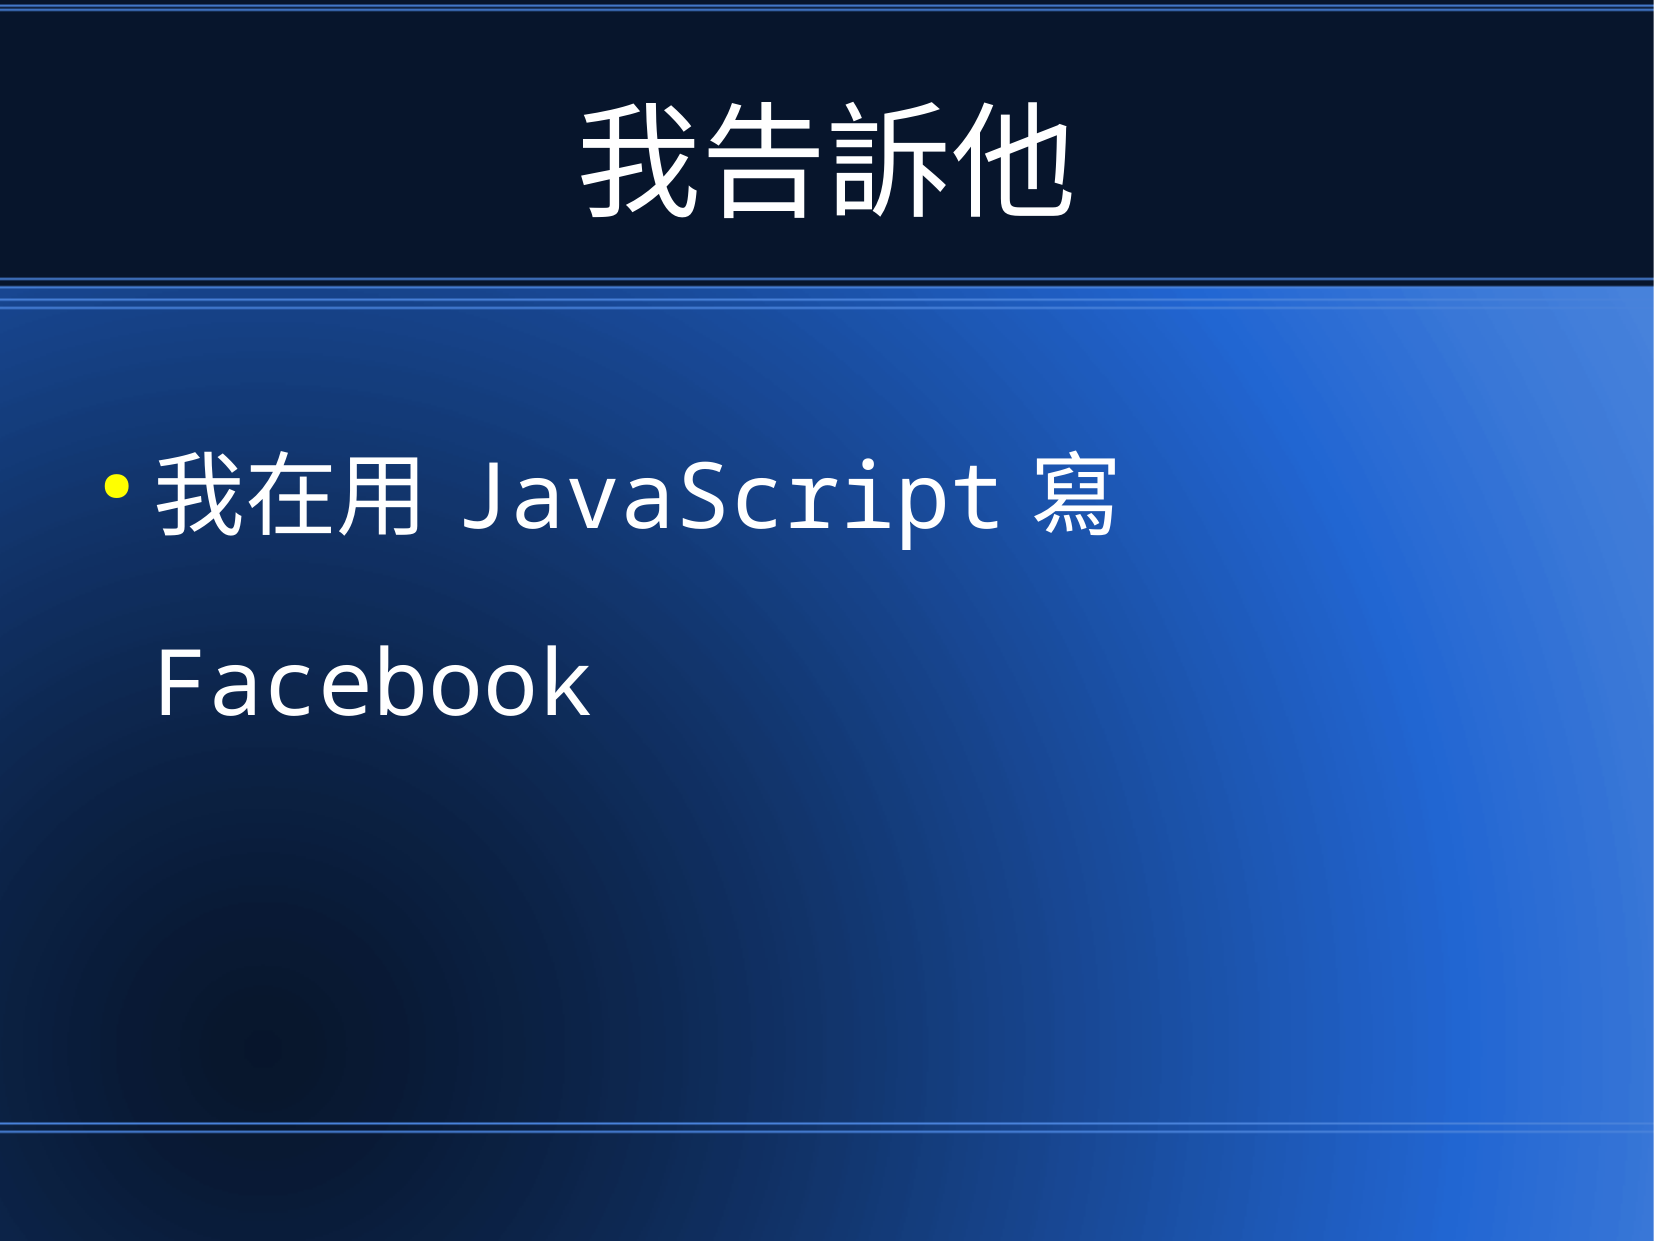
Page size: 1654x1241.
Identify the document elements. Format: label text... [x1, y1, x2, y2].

title 我告訴他 [82, 49, 1571, 257]
picture [0, 0, 1654, 1241]
list 我在用JavaScript寫 Facebook [82, 355, 1571, 1241]
